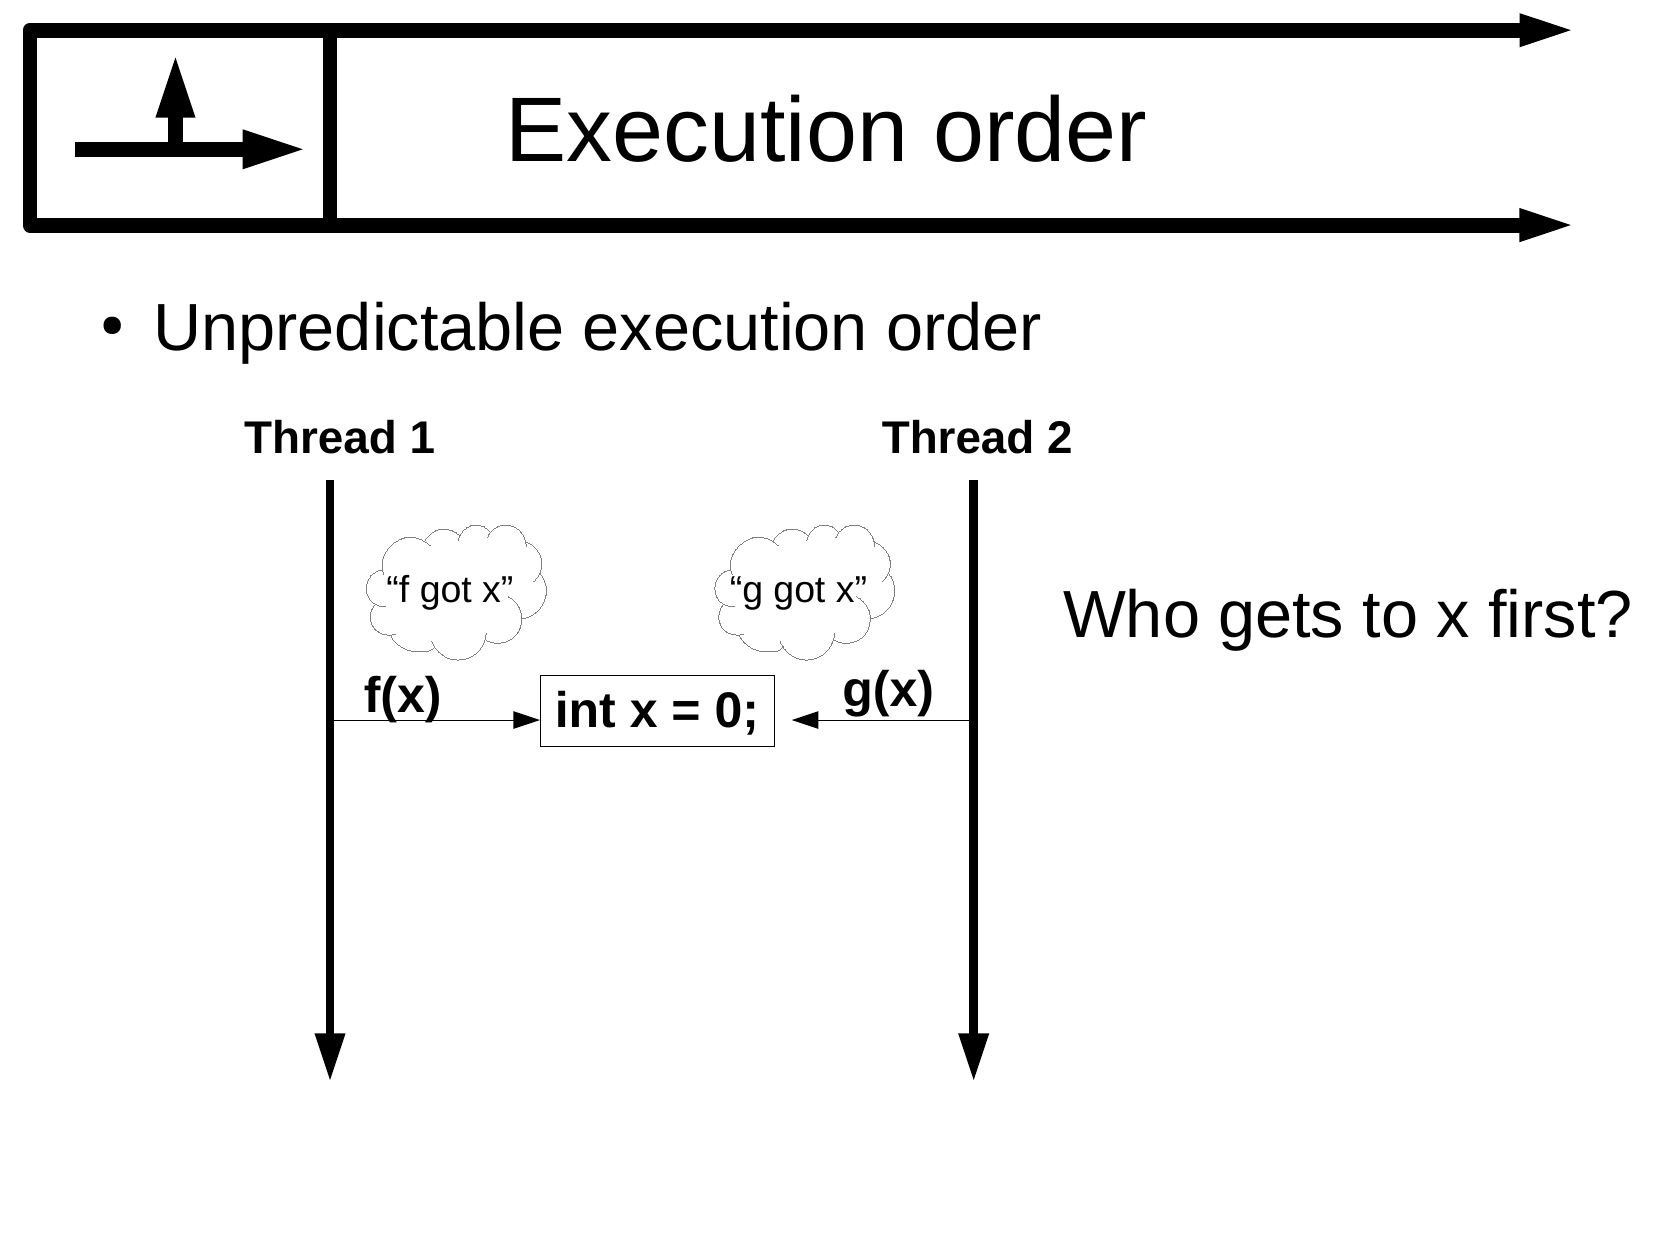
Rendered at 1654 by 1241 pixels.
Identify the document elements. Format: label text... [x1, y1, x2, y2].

text_box “g got x” [714, 525, 895, 661]
text_box g(x) [827, 654, 950, 726]
title Execution order [337, 31, 1571, 224]
list Unpredictable execution order [82, 290, 1538, 406]
text_box f(x) [349, 660, 457, 732]
text_box Thread 2 [867, 405, 1088, 473]
title Execution order [82, 38, 323, 218]
text_box Thread 1 [229, 405, 451, 473]
text_box Who gets to x first? [1048, 570, 1649, 660]
text_box int x = 0; [540, 675, 775, 747]
text_box “f got x” [366, 525, 547, 661]
